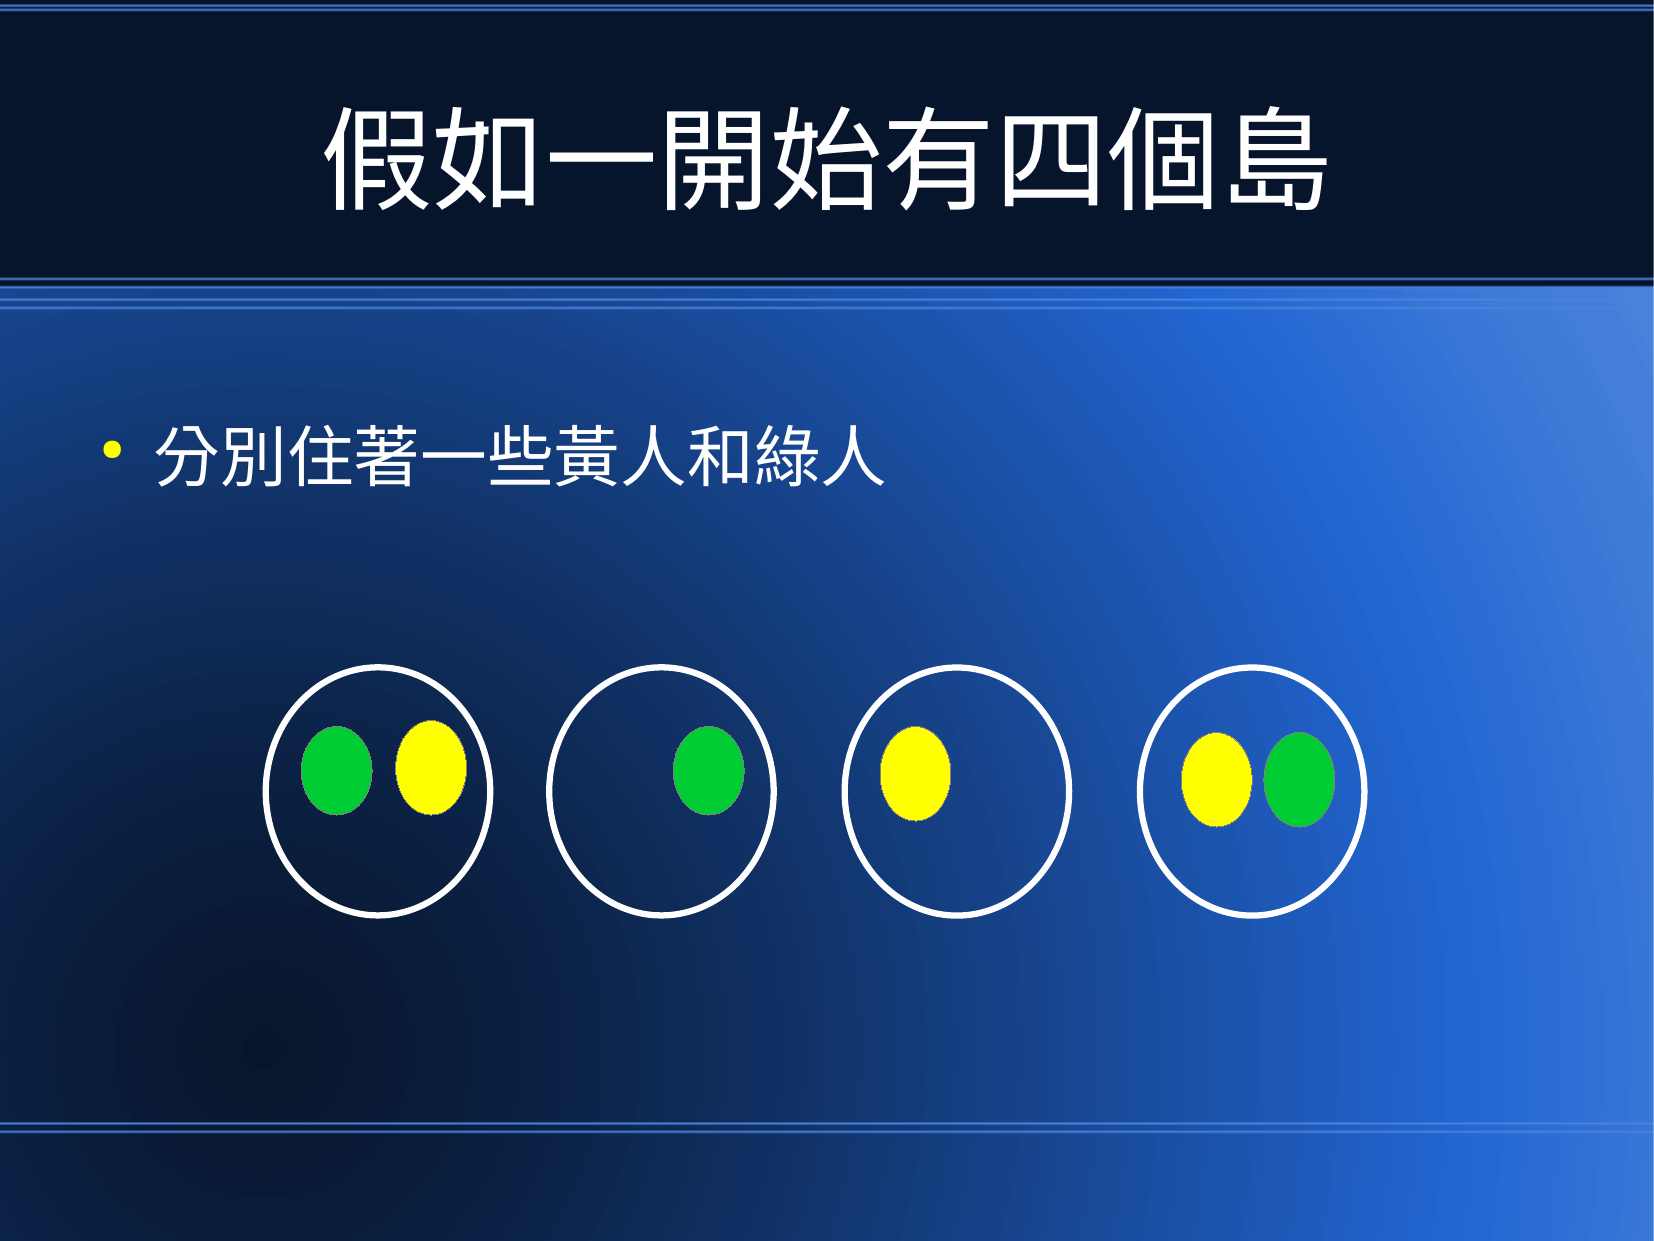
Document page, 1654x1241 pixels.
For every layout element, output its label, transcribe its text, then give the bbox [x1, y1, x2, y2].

text_box [1263, 732, 1335, 828]
list 分別住著一些黃人和綠人 [82, 355, 1571, 1241]
picture [0, 0, 1654, 1241]
text_box [880, 726, 951, 822]
text_box [395, 720, 467, 816]
text_box [1181, 732, 1253, 828]
title 假如一開始有四個島 [82, 49, 1571, 257]
text_box [673, 726, 745, 816]
text_box [301, 726, 373, 816]
